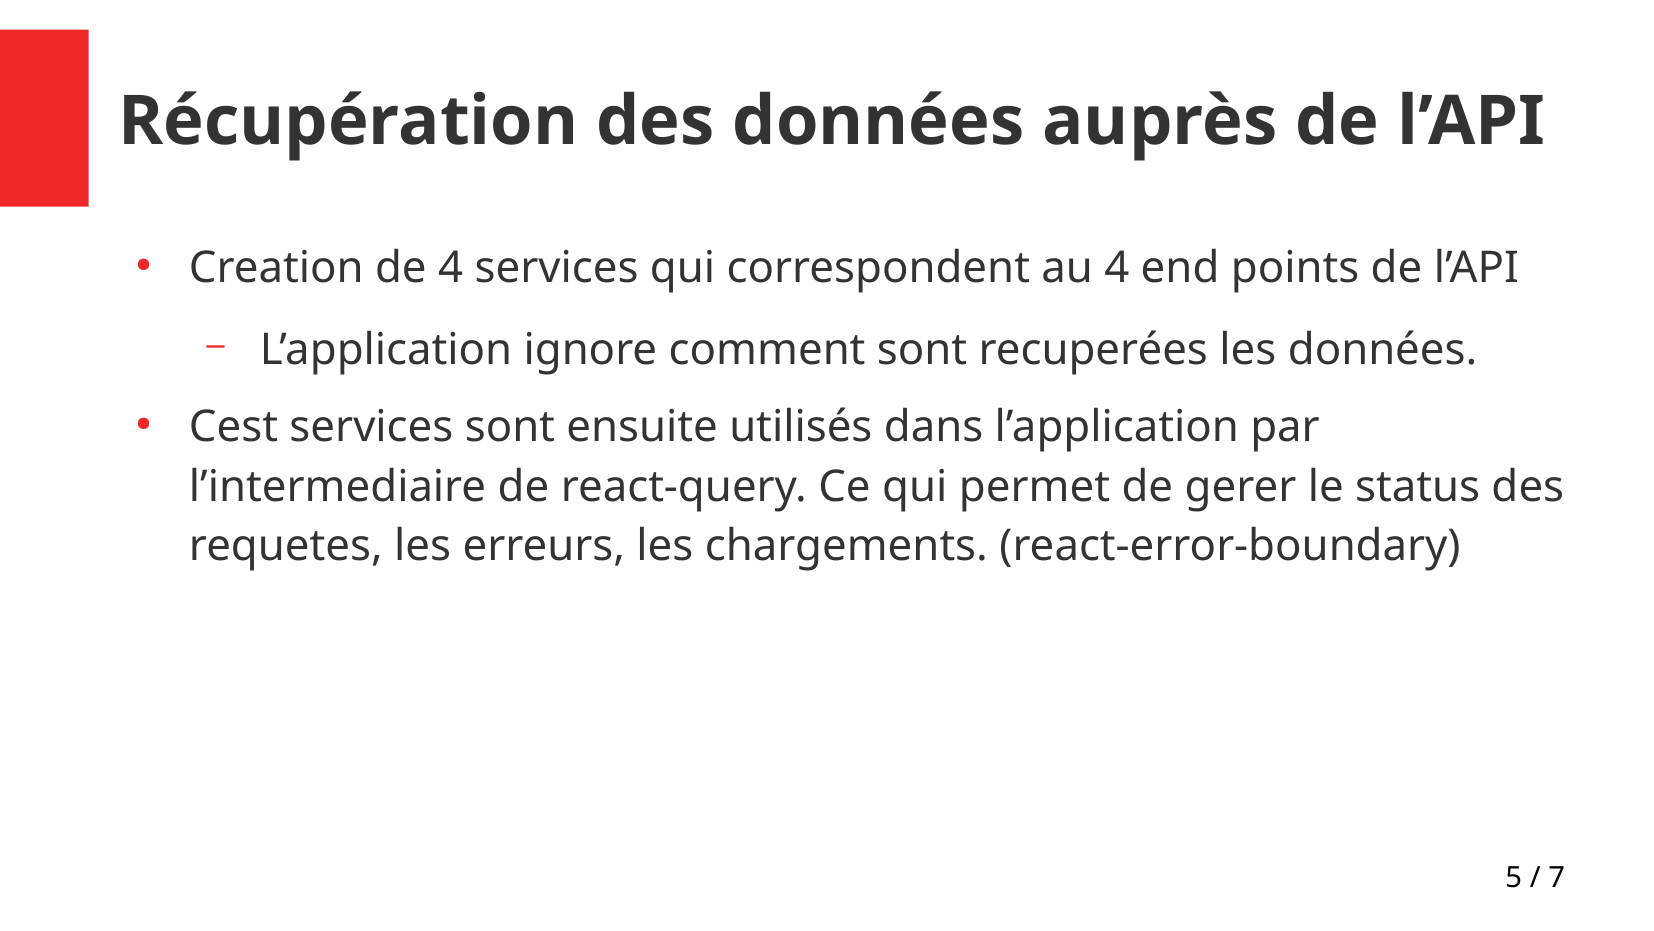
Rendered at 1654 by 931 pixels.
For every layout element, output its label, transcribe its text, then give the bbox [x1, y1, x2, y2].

title Récupération des données auprès de l’API [118, 29, 1595, 207]
list Creation de 4 services qui correspondent au 4 end points de l’API L’application ignore comment sont recuperées les données. Cest services sont ensuite utilisés dans l’application par l’intermediaire de react-query. Ce qui permet de gerer le status des requetes, les erreurs, les chargements. (react-error-boundary) [118, 236, 1595, 798]
